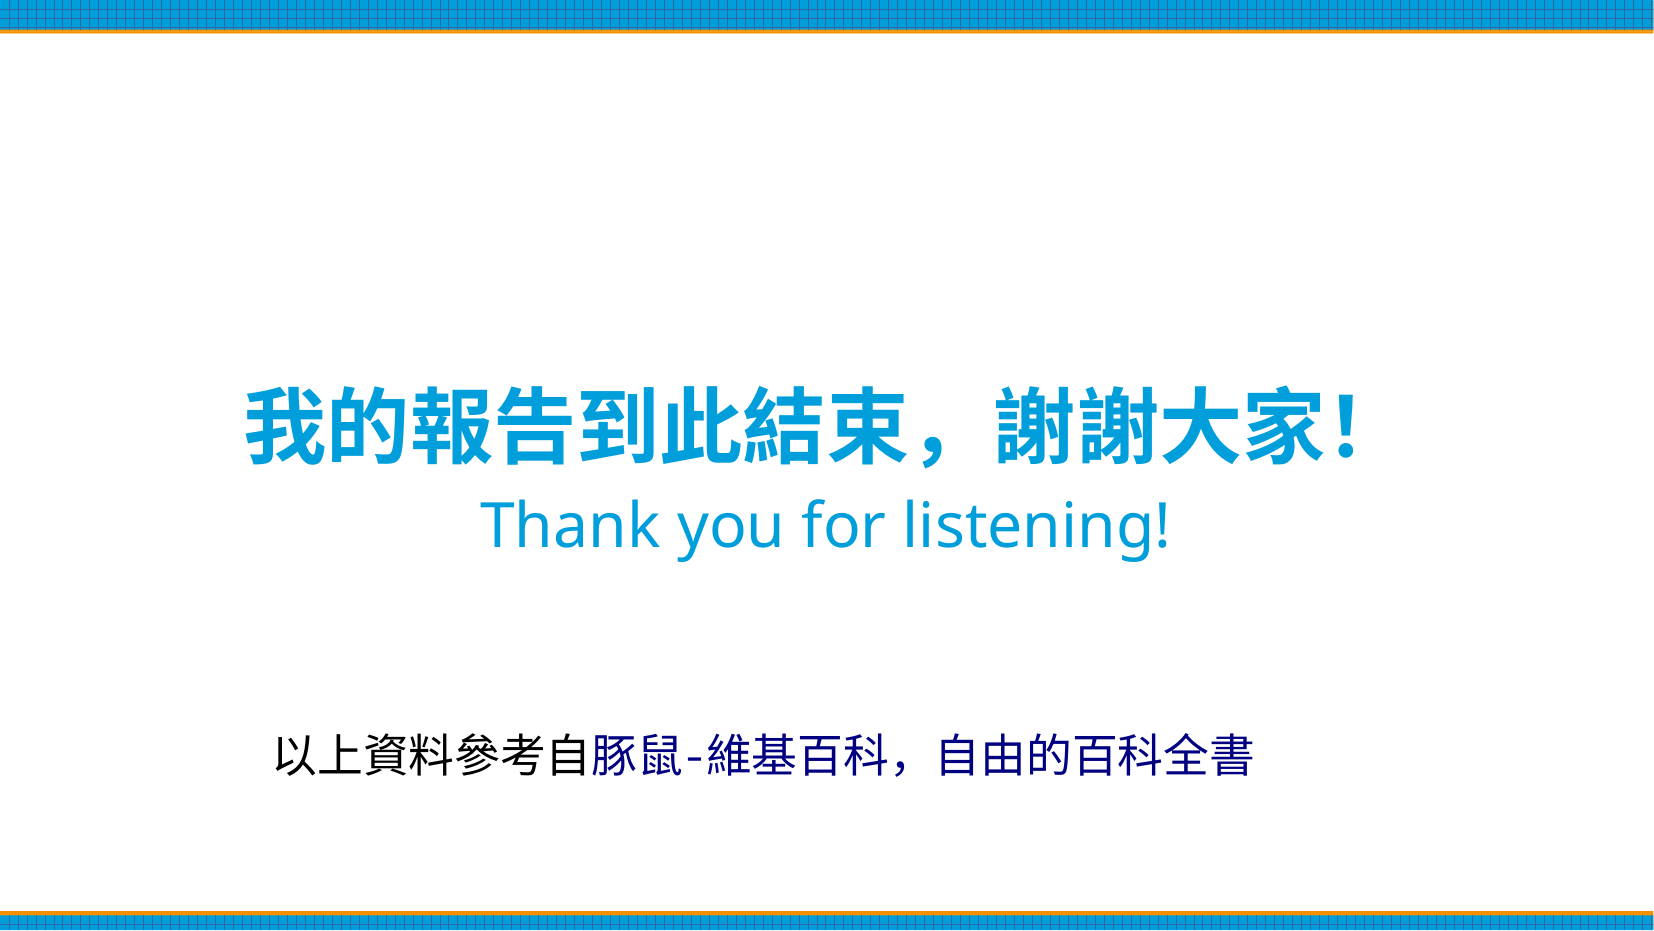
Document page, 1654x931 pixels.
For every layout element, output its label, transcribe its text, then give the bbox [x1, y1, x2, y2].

subtitle 我的報告到此結束，謝謝大家！ Thank you for listening! [82, 103, 1571, 824]
text_box 以上資料參考自豚鼠-維基百科，自由的百科全書 [265, 724, 1447, 782]
